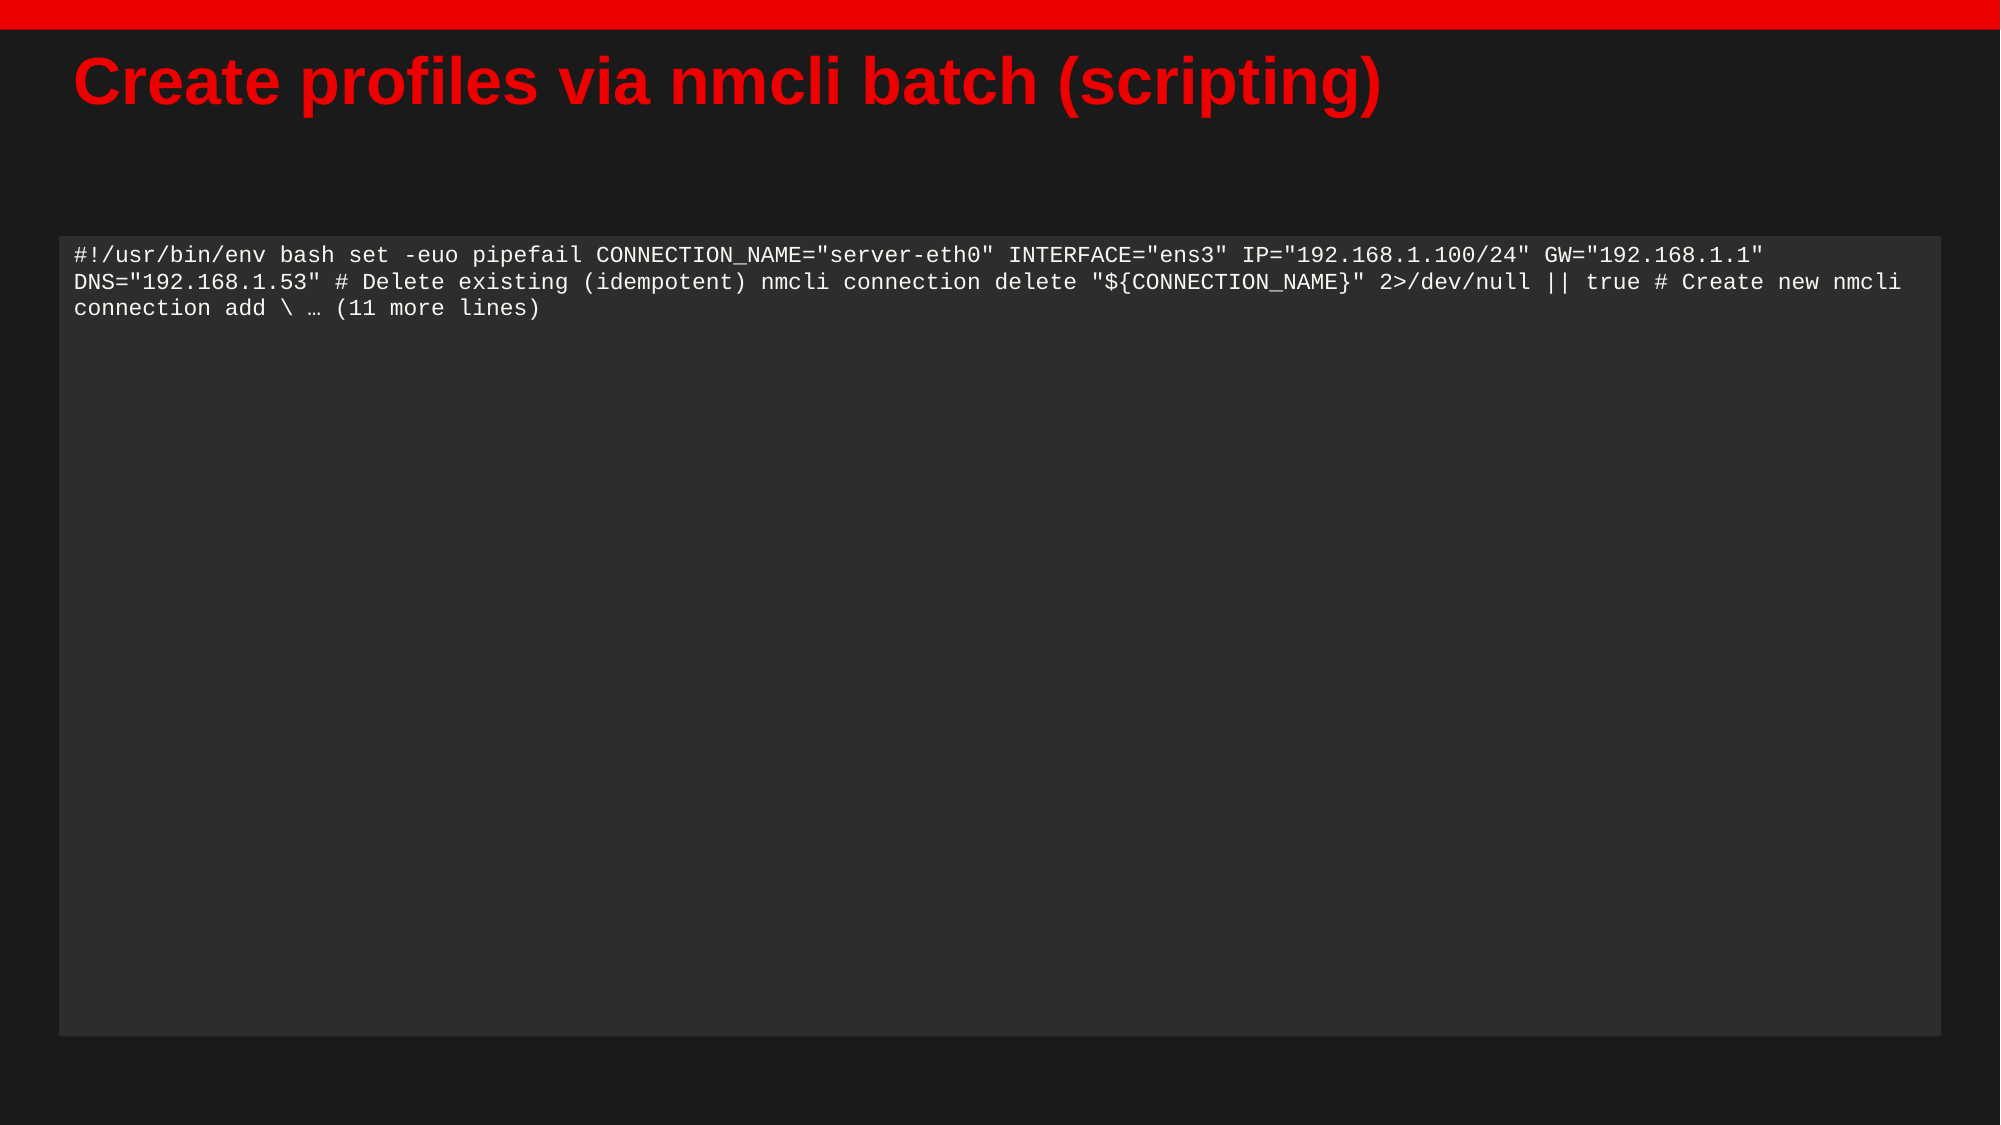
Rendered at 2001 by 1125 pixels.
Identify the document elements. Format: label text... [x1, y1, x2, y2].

text_box #!/usr/bin/env bash set -euo pipefail CONNECTION_NAME="server-eth0" INTERFACE="ens3" IP="192.168.1.100/24" GW="192.168.1.1" DNS="192.168.1.53" # Delete existing (idempotent) nmcli connection delete "${CONNECTION_NAME}" 2>/dev/null || true # Create new nmcli connection add \ … (11 more lines) [59, 236, 1942, 1037]
text_box [0, 0, 2001, 30]
text_box Create profiles via nmcli batch (scripting) [59, 36, 1942, 208]
